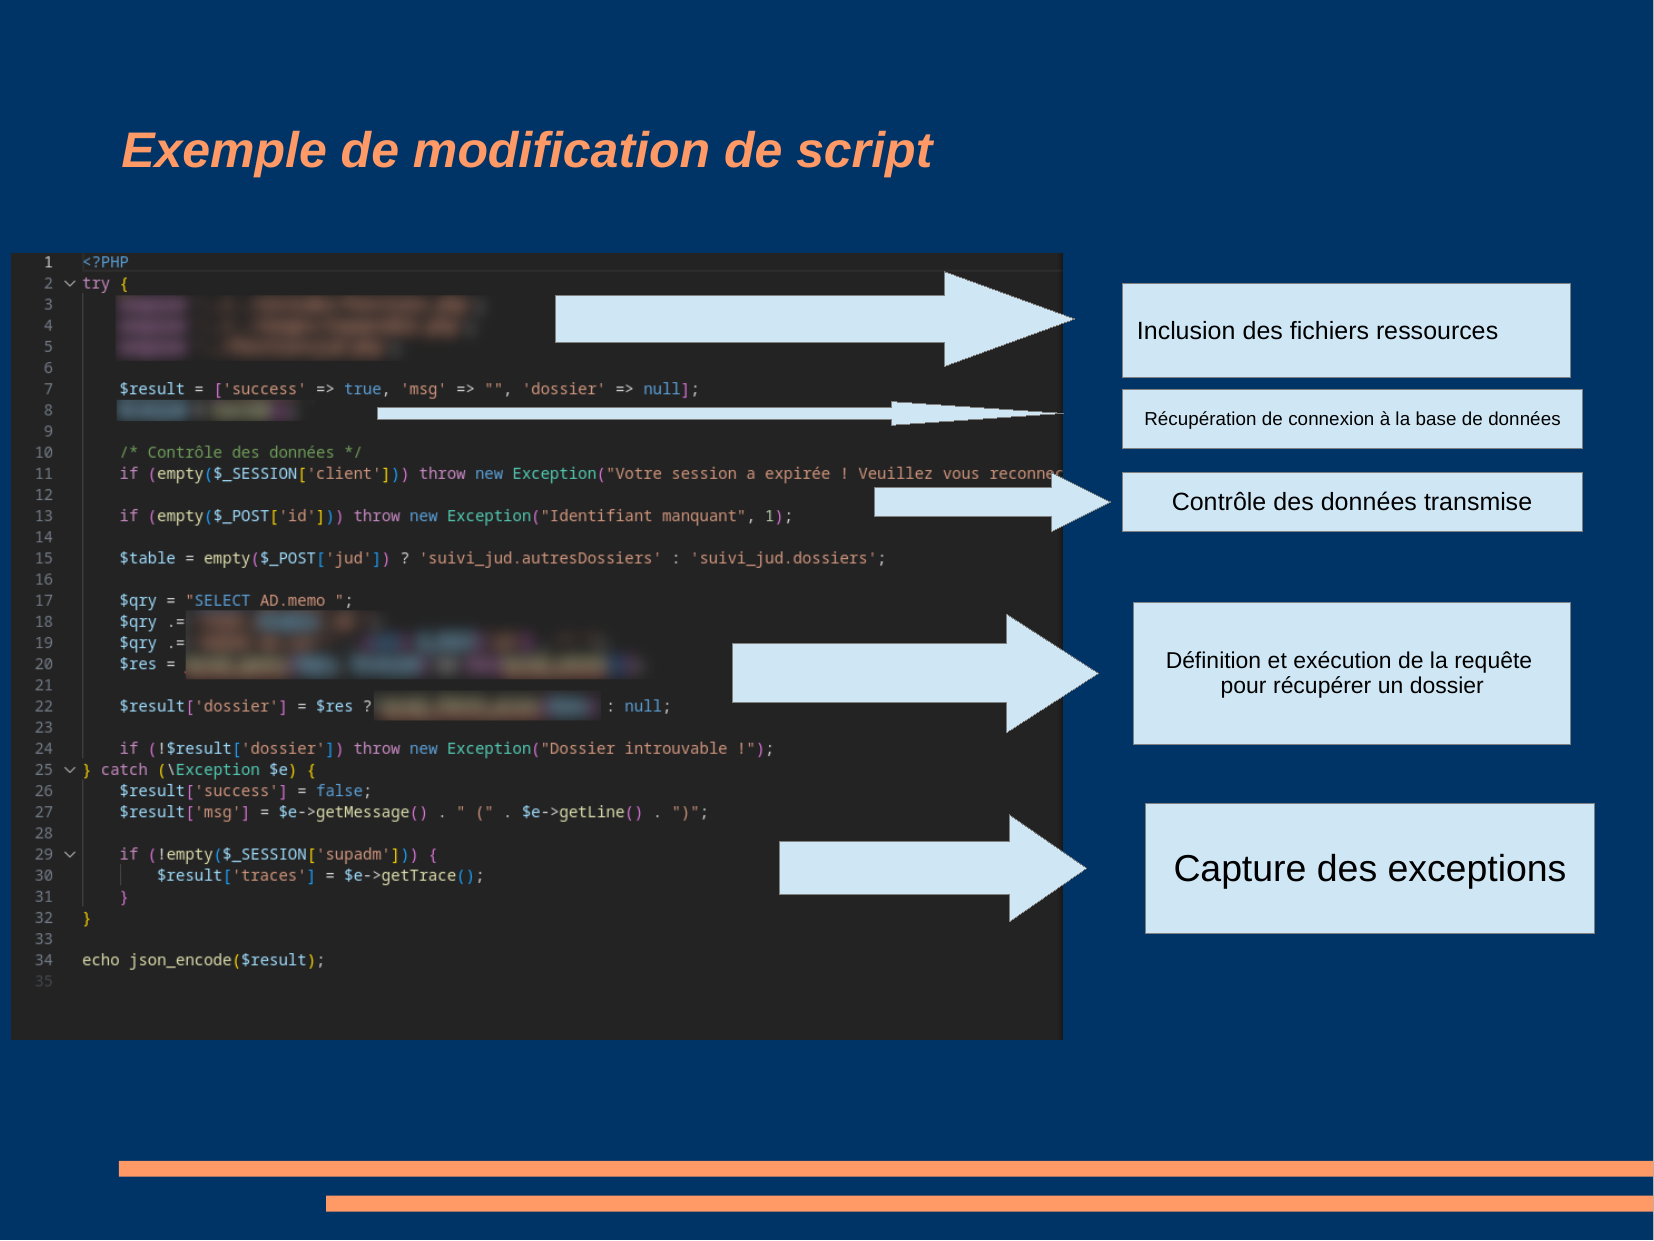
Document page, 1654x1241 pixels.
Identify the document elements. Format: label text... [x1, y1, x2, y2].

text_box [874, 472, 1111, 532]
title Exemple de modification de script [121, 46, 1534, 254]
text_box [779, 814, 1087, 922]
text_box [377, 401, 1064, 426]
text_box [555, 271, 1075, 367]
text_box [732, 614, 1099, 733]
text_box Récupération de connexion à la base de données [1122, 389, 1583, 449]
text_box Capture des exceptions [1145, 803, 1595, 934]
text_box Définition et exécution de la requête pour récupérer un dossier [1133, 602, 1571, 745]
text_box Inclusion des fichiers ressources [1122, 283, 1571, 378]
text_box Contrôle des données transmise [1122, 472, 1583, 532]
picture [11, 253, 1063, 1040]
